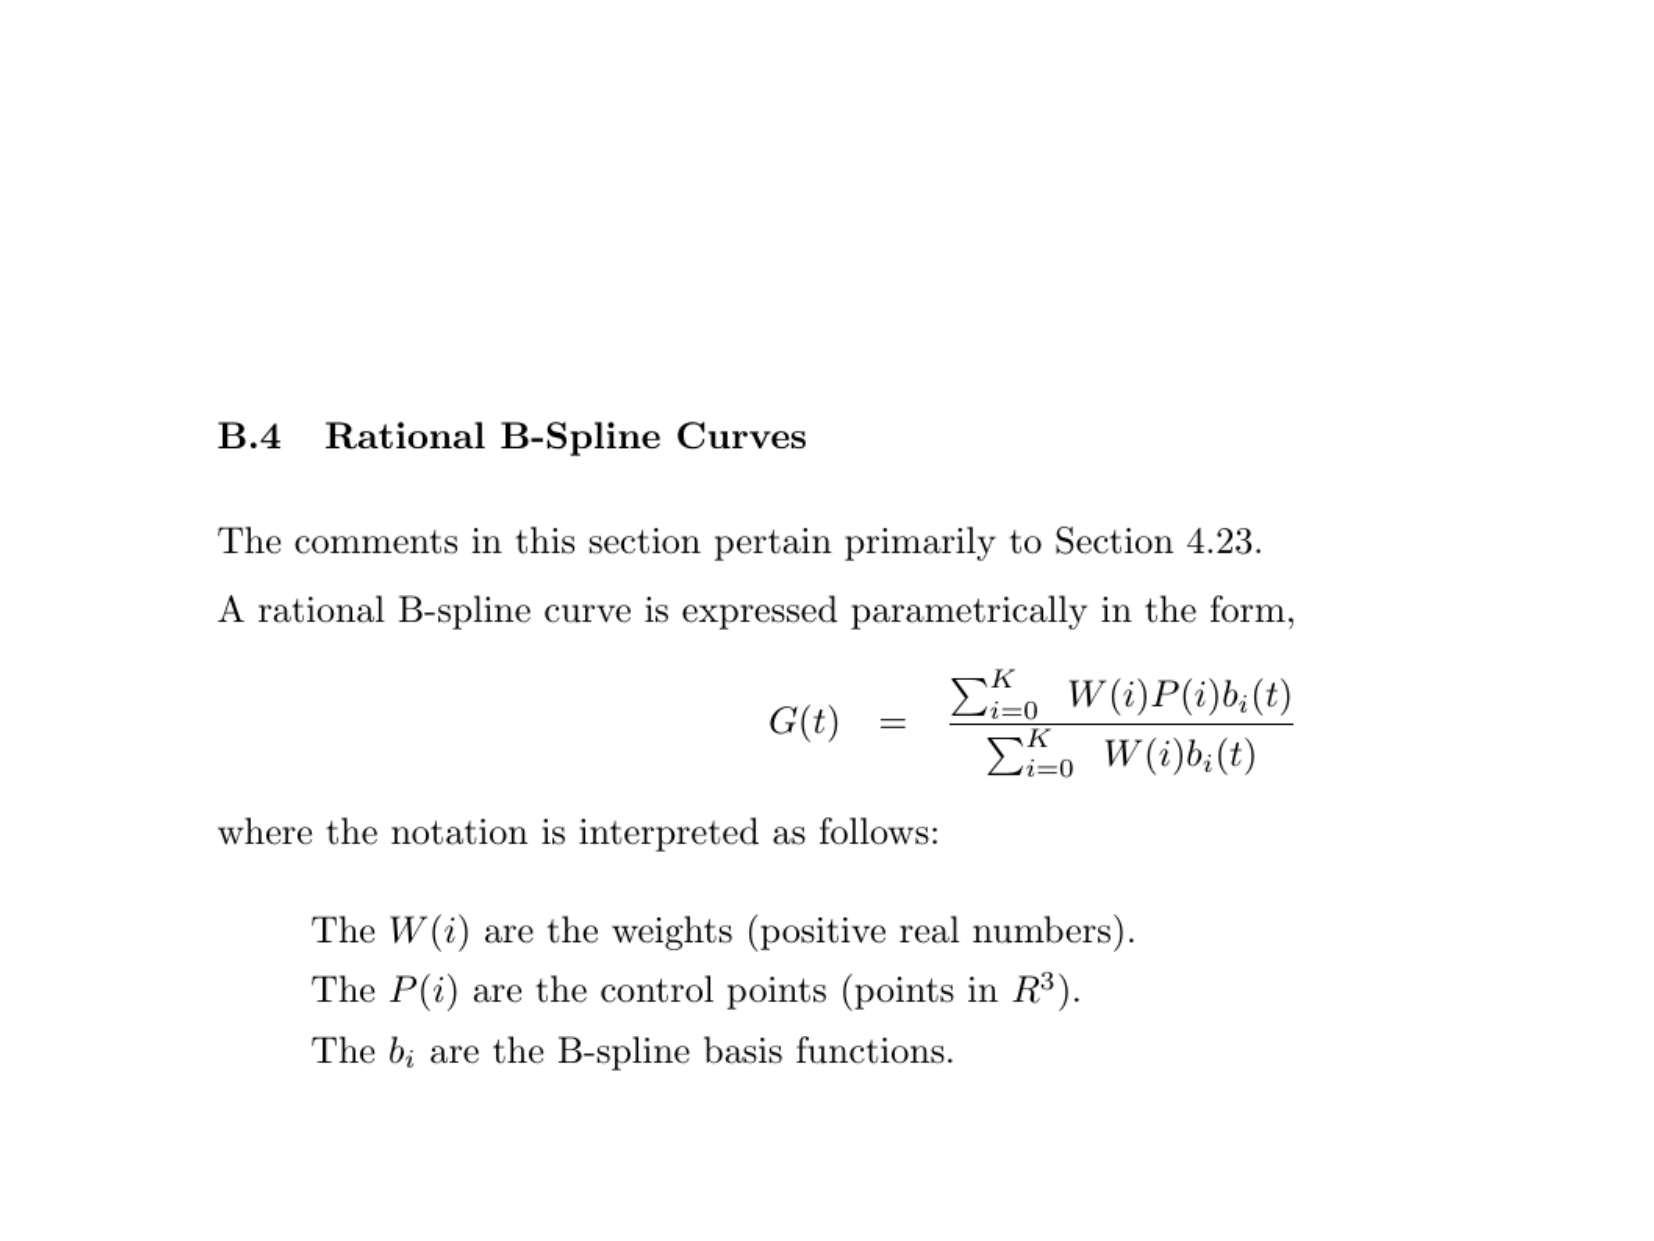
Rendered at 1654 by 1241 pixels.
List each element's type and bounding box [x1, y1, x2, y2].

picture [165, 372, 1400, 1111]
